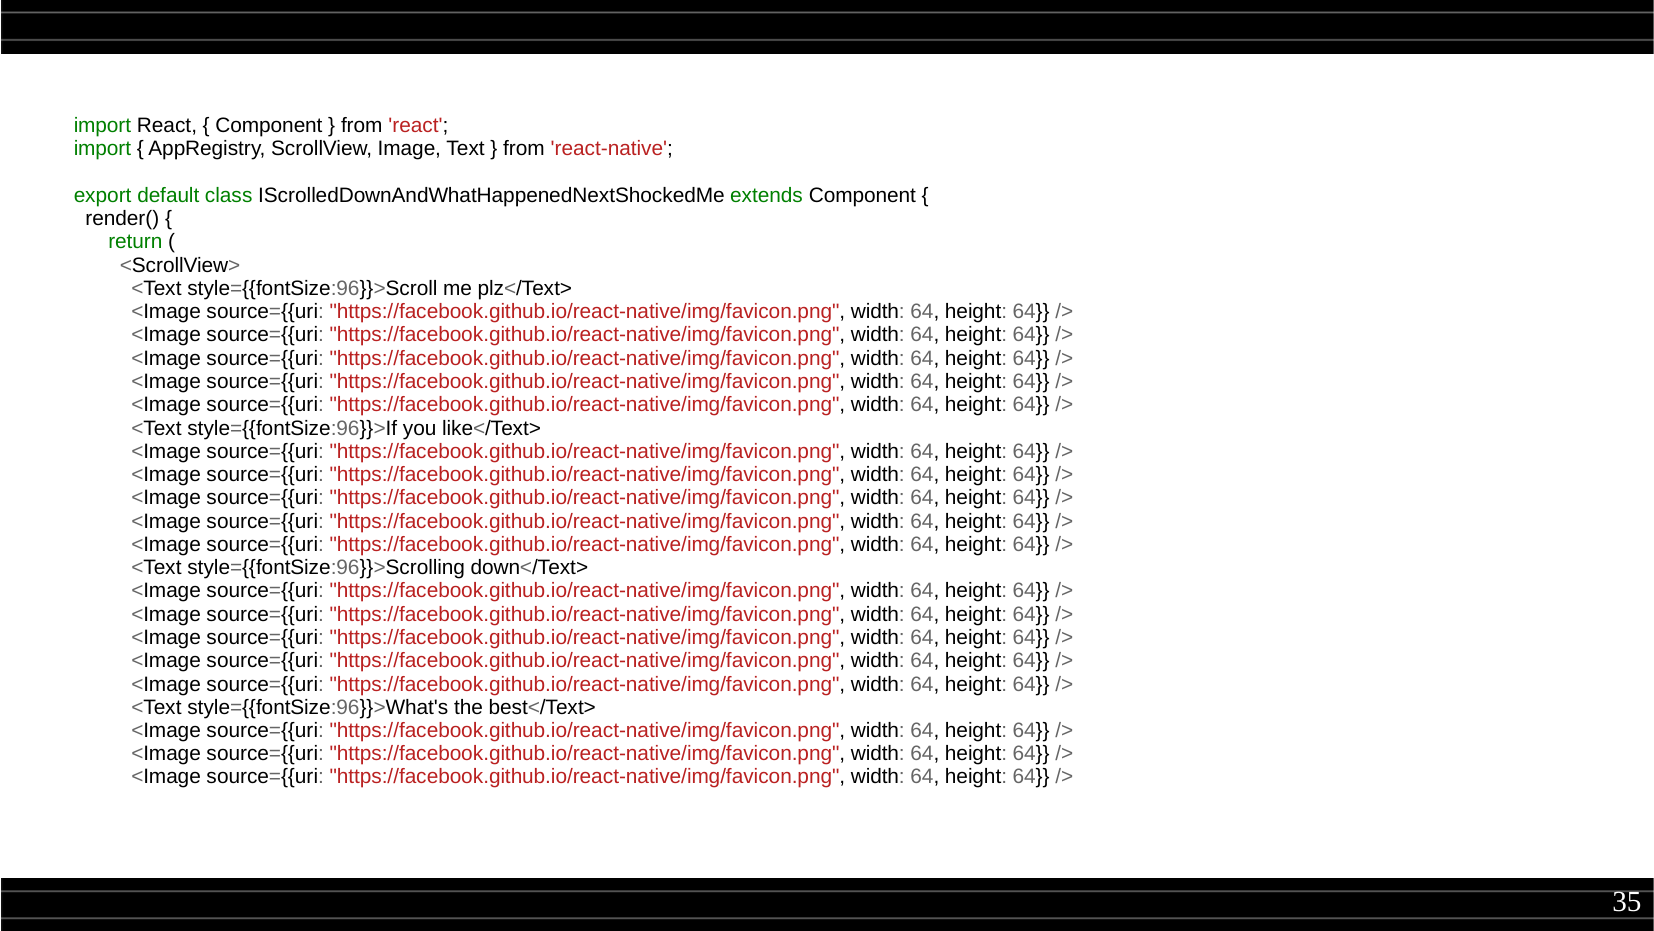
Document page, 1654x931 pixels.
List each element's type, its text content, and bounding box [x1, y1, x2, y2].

text_box import React, { Component } from 'react'; import { AppRegistry, ScrollView, Image, Text } from 'react-native'; export default class IScrolledDownAndWhatHappenedNextShockedMe extends Component { render() { return ( <ScrollView> <Text style={{fontSize:96}}>Scroll me plz</Text> <Image source={{uri: "https://facebook.github.io/react-native/img/favicon.png", width: 64, height: 64}} /> <Image source={{uri: "https://facebook.github.io/react-native/img/favicon.png", width: 64, height: 64}} /> <Image source={{uri: "https://facebook.github.io/react-native/img/favicon.png", width: 64, height: 64}} /> <Image source={{uri: "https://facebook.github.io/react-native/img/favicon.png", width: 64, height: 64}} /> <Image source={{uri: "https://facebook.github.io/react-native/img/favicon.png", width: 64, height: 64}} /> <Text style={{fontSize:96}}>If you like</Text> <Image source={{uri: "https://facebook.github.io/react-native/img/favicon.png", width: 64, height: 64}} /> <Image source={{uri: "https://facebook.github.io/react-native/img/favicon.png", width: 64, height: 64}} /> <Image source={{uri: "https://facebook.github.io/react-native/img/favicon.png", width: 64, height: 64}} /> <Image source={{uri: "https://facebook.github.io/react-native/img/favicon.png", width: 64, height: 64}} /> <Image source={{uri: "https://facebook.github.io/react-native/img/favicon.png", width: 64, height: 64}} /> <Text style={{fontSize:96}}>Scrolling down</Text> <Image source={{uri: "https://facebook.github.io/react-native/img/favicon.png", width: 64, height: 64}} /> <Image source={{uri: "https://facebook.github.io/react-native/img/favicon.png", width: 64, height: 64}} /> <Image source={{uri: "https://facebook.github.io/react-native/img/favicon.png", width: 64, height: 64}} /> <Image source={{uri: "https://facebook.github.io/react-native/img/favicon.png", width: 64, height: 64}} /> <Image source={{uri: "https://facebook.github.io/react-native/img/favicon.png", width: 64, height: 64}} /> <Text style={{fontSize:96}}>What's the best</Text> <Image source={{uri: "https://facebook.github.io/react-native/img/favicon.png", width: 64, height: 64}} /> <Image source={{uri: "https://facebook.github.io/react-native/img/favicon.png", width: 64, height: 64}} /> <Image source={{uri: "https://facebook.github.io/react-native/img/favicon.png", width: 64, height: 64}} /> [59, 106, 1571, 820]
picture [1, 0, 1654, 54]
picture [1, 878, 1654, 931]
